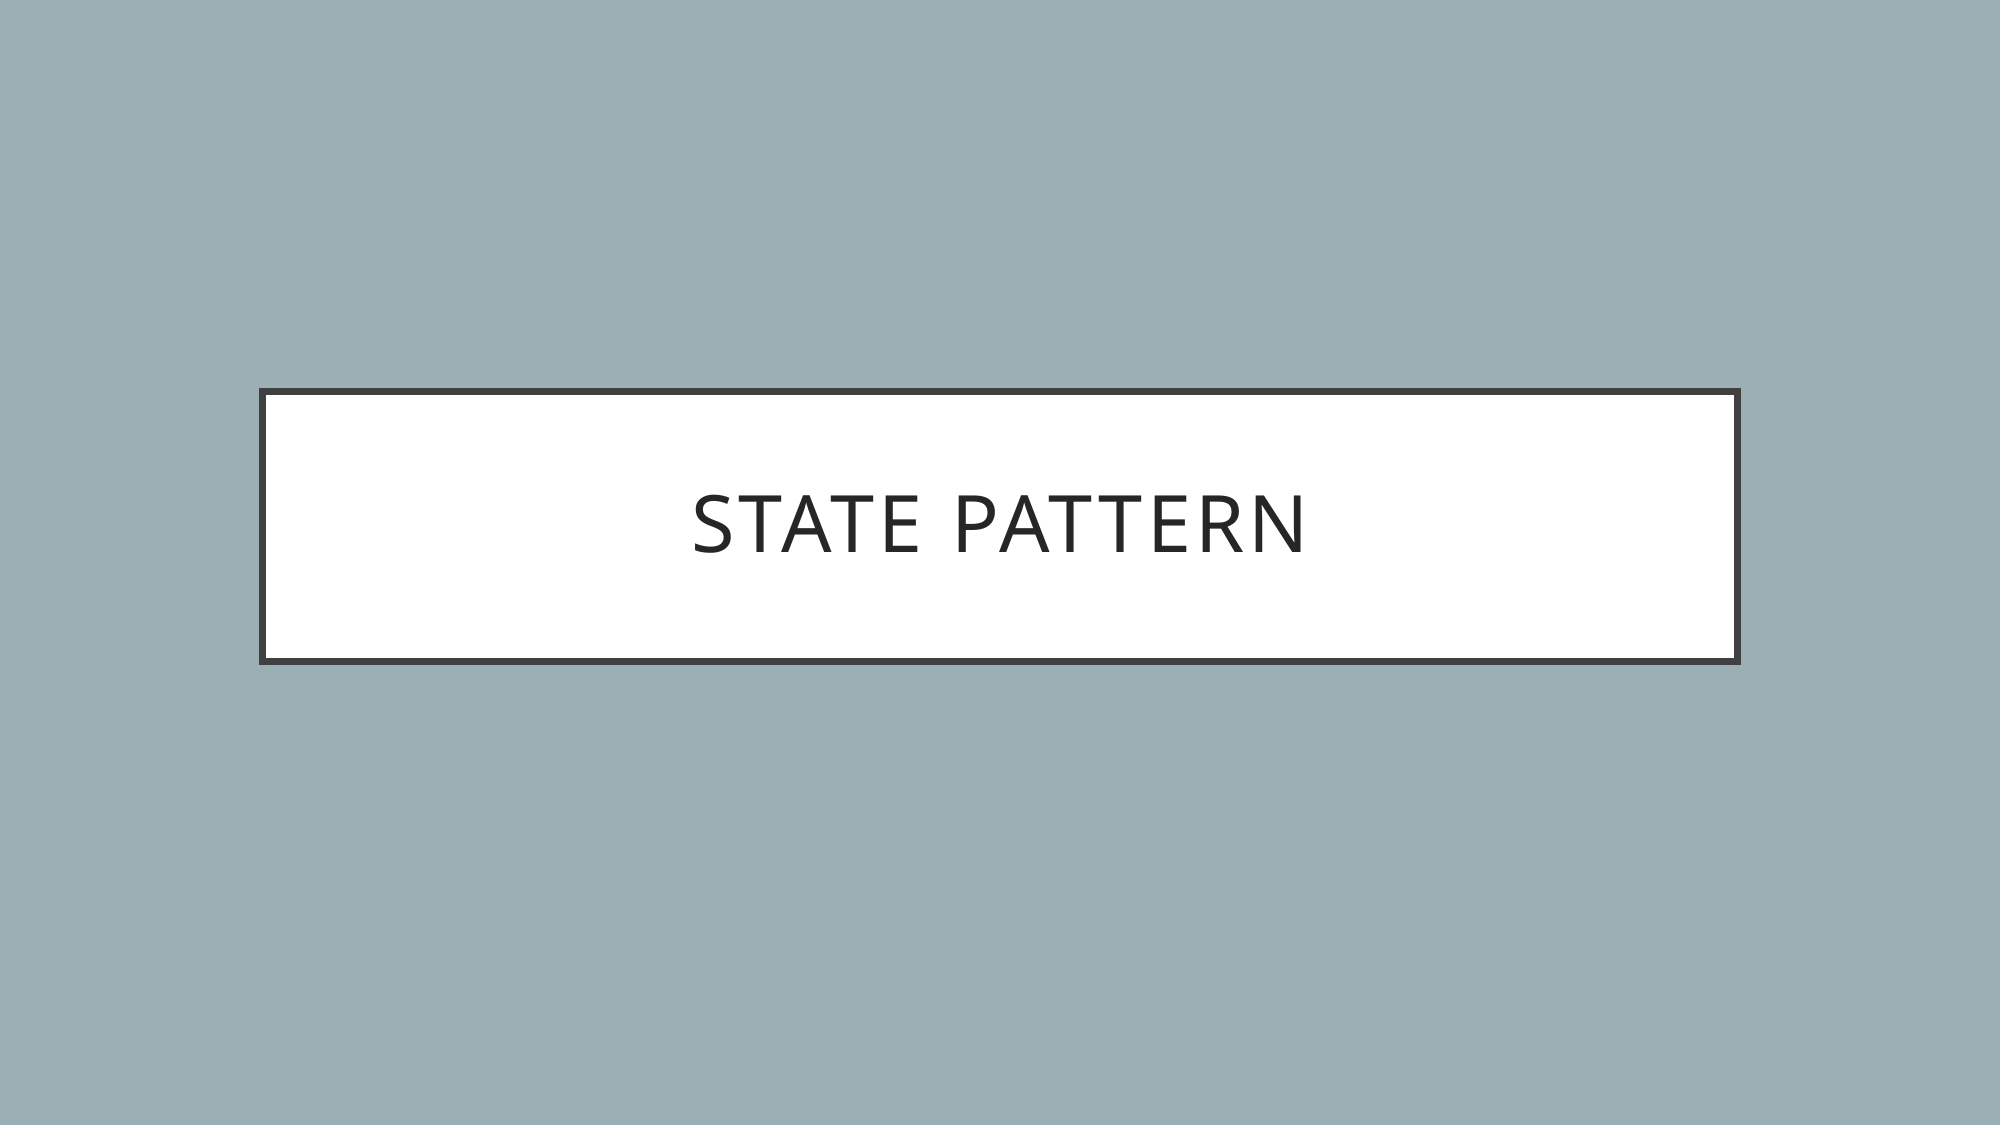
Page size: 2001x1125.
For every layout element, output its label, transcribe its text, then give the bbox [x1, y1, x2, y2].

title State Pattern [262, 391, 1738, 662]
